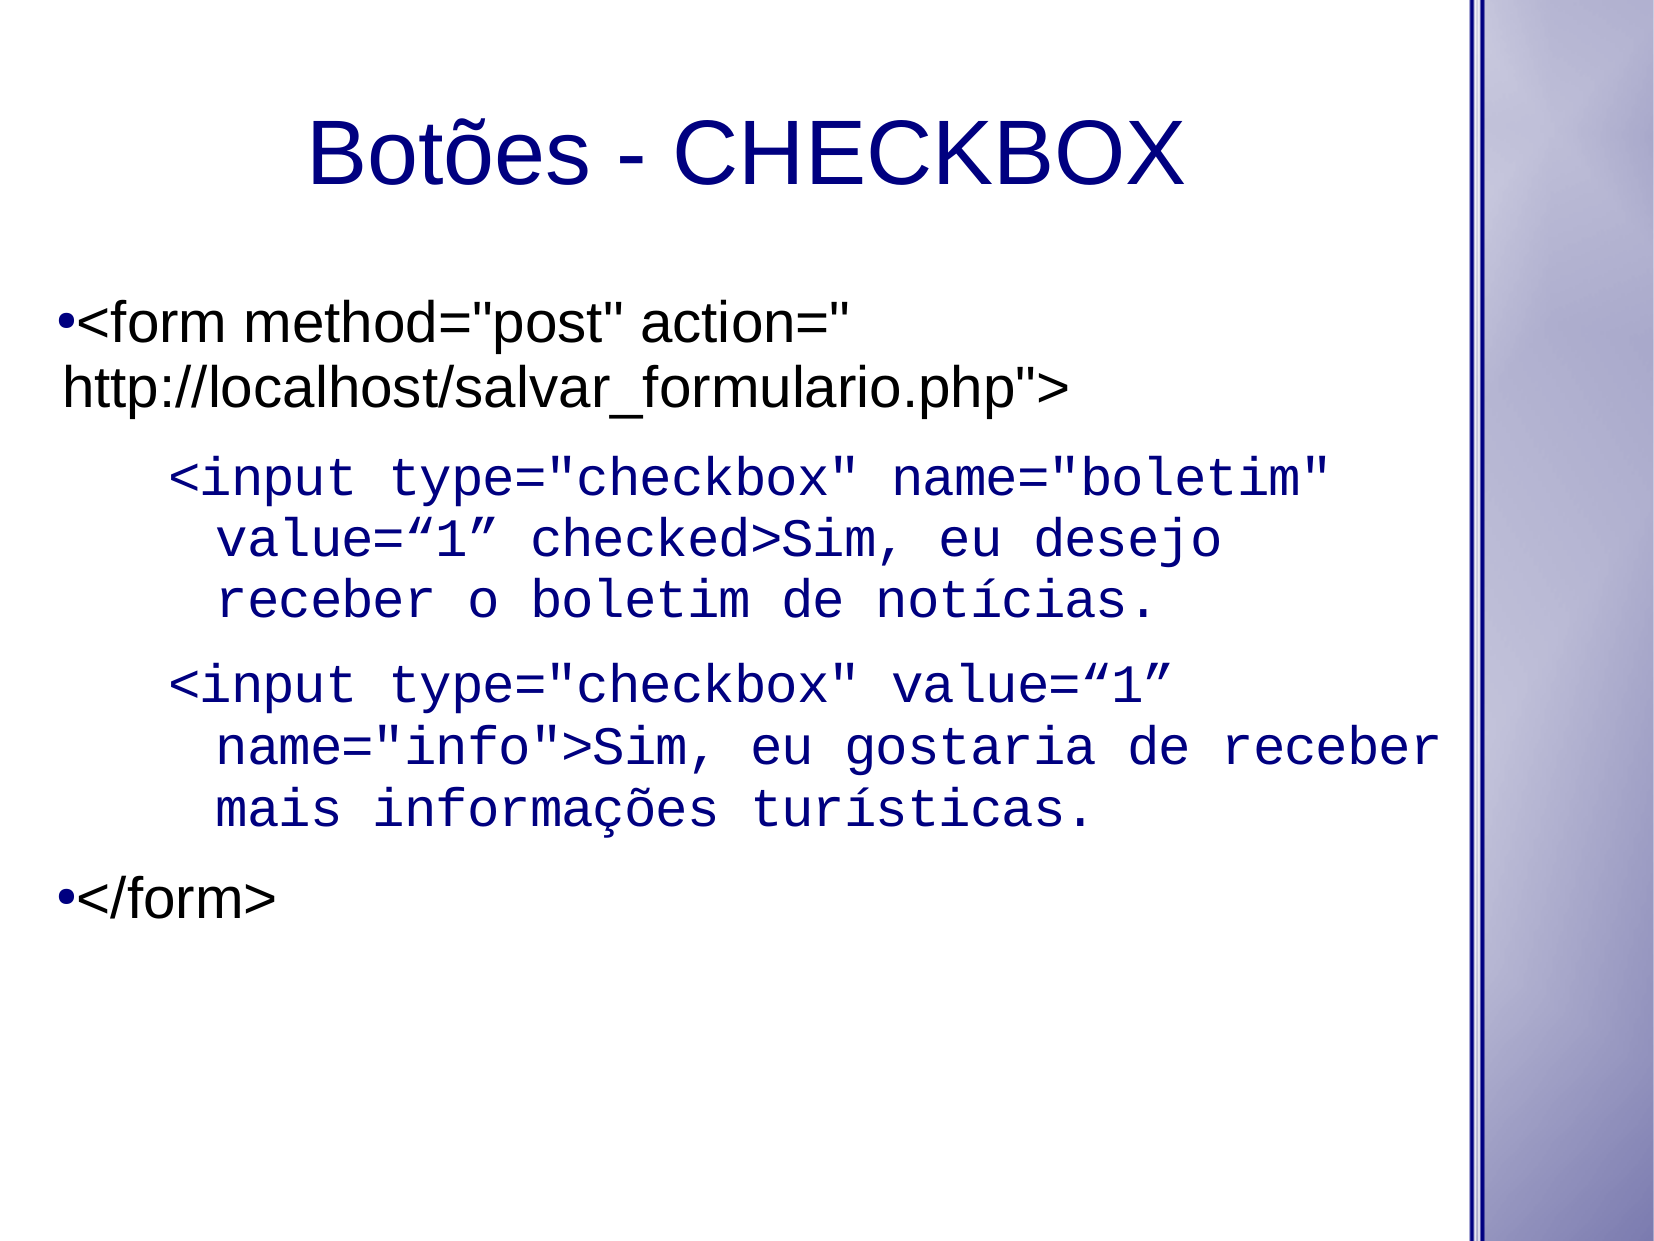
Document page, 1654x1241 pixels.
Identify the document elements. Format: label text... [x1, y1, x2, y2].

picture [0, 0, 1654, 1241]
list <form method="post" action=" http://localhost/salvar_formulario.php"> <input type="checkbox" name="boletim" value=“1” checked>Sim, eu desejo receber o boletim de notícias. <input type="checkbox" value=“1” name="info">Sim, eu gostaria de receber mais informações turísticas. </form> [47, 290, 1447, 1109]
title Botões - CHECKBOX [47, 49, 1447, 257]
